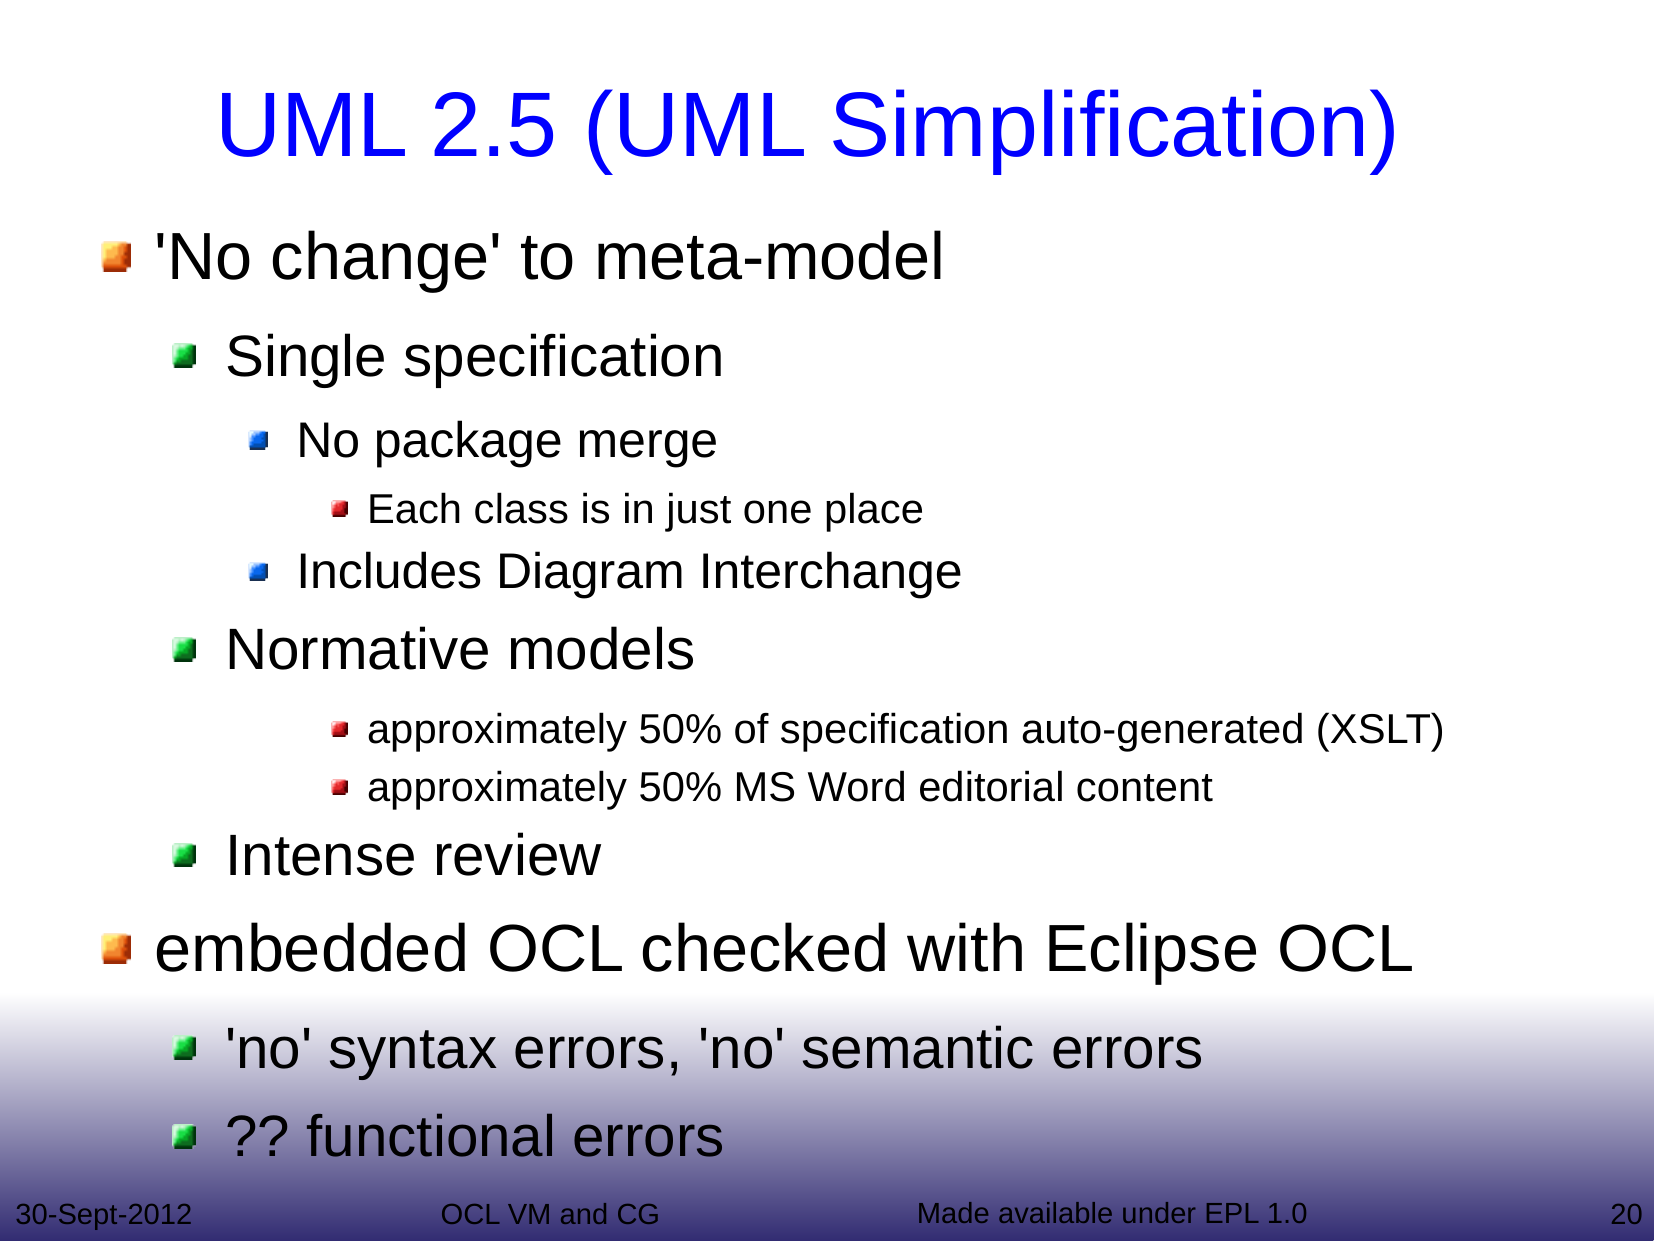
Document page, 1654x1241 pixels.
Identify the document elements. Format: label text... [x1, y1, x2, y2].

list 'No change' to meta-model Single specification No package merge Each class is in just one place Includes Diagram Interchange Normative models approximately 50% of specification auto-generated (XSLT) approximately 50% MS Word editorial content Intense review embedded OCL checked with Eclipse OCL 'no' syntax errors, 'no' semantic errors ?? functional errors [83, 219, 1572, 1169]
title UML 2.5 (UML Simplification) [20, 20, 1623, 228]
